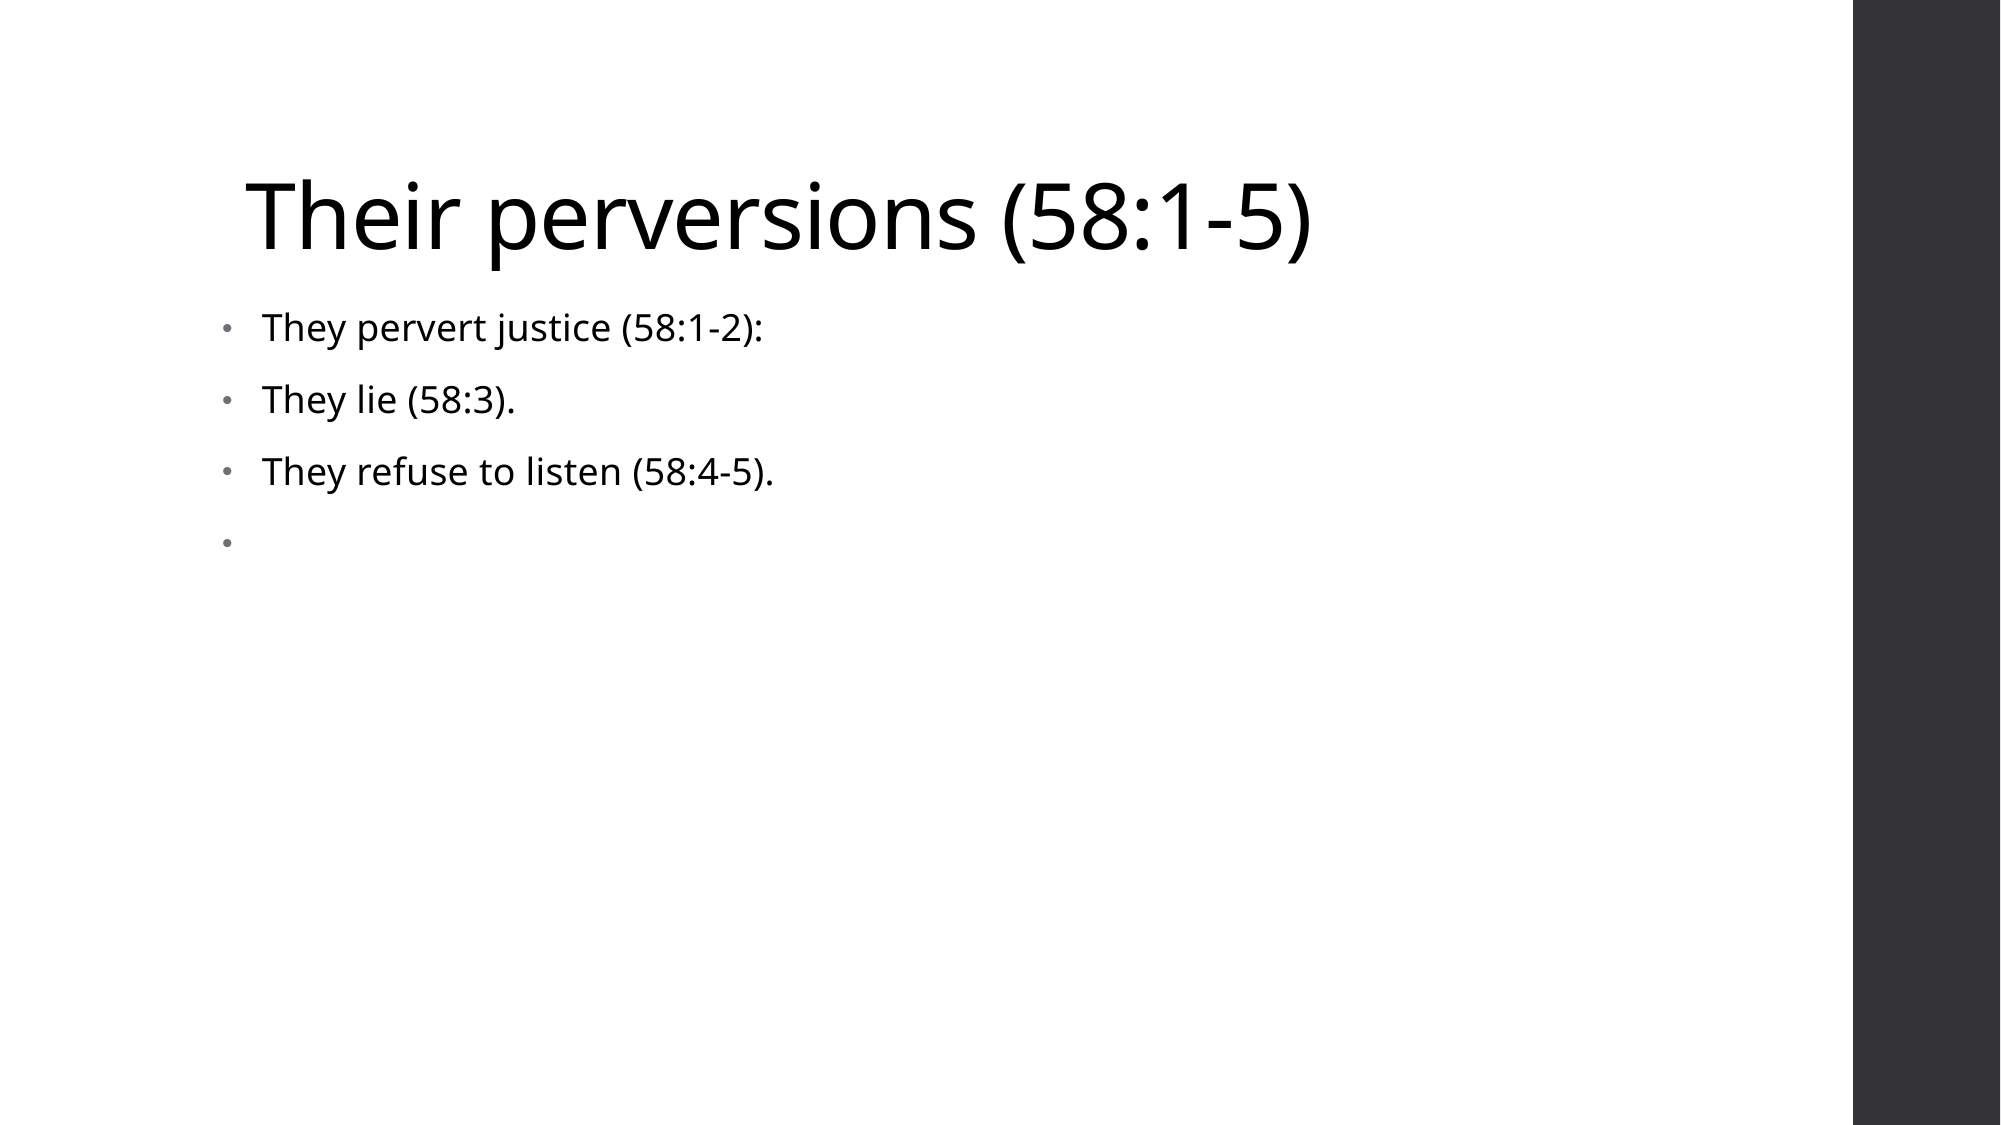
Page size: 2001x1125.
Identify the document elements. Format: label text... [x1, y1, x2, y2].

title Their perversions (58:1-5) [206, 60, 1797, 278]
list They pervert justice (58:1-2): They lie (58:3). They refuse to listen (58:4-5). [206, 299, 1617, 1014]
